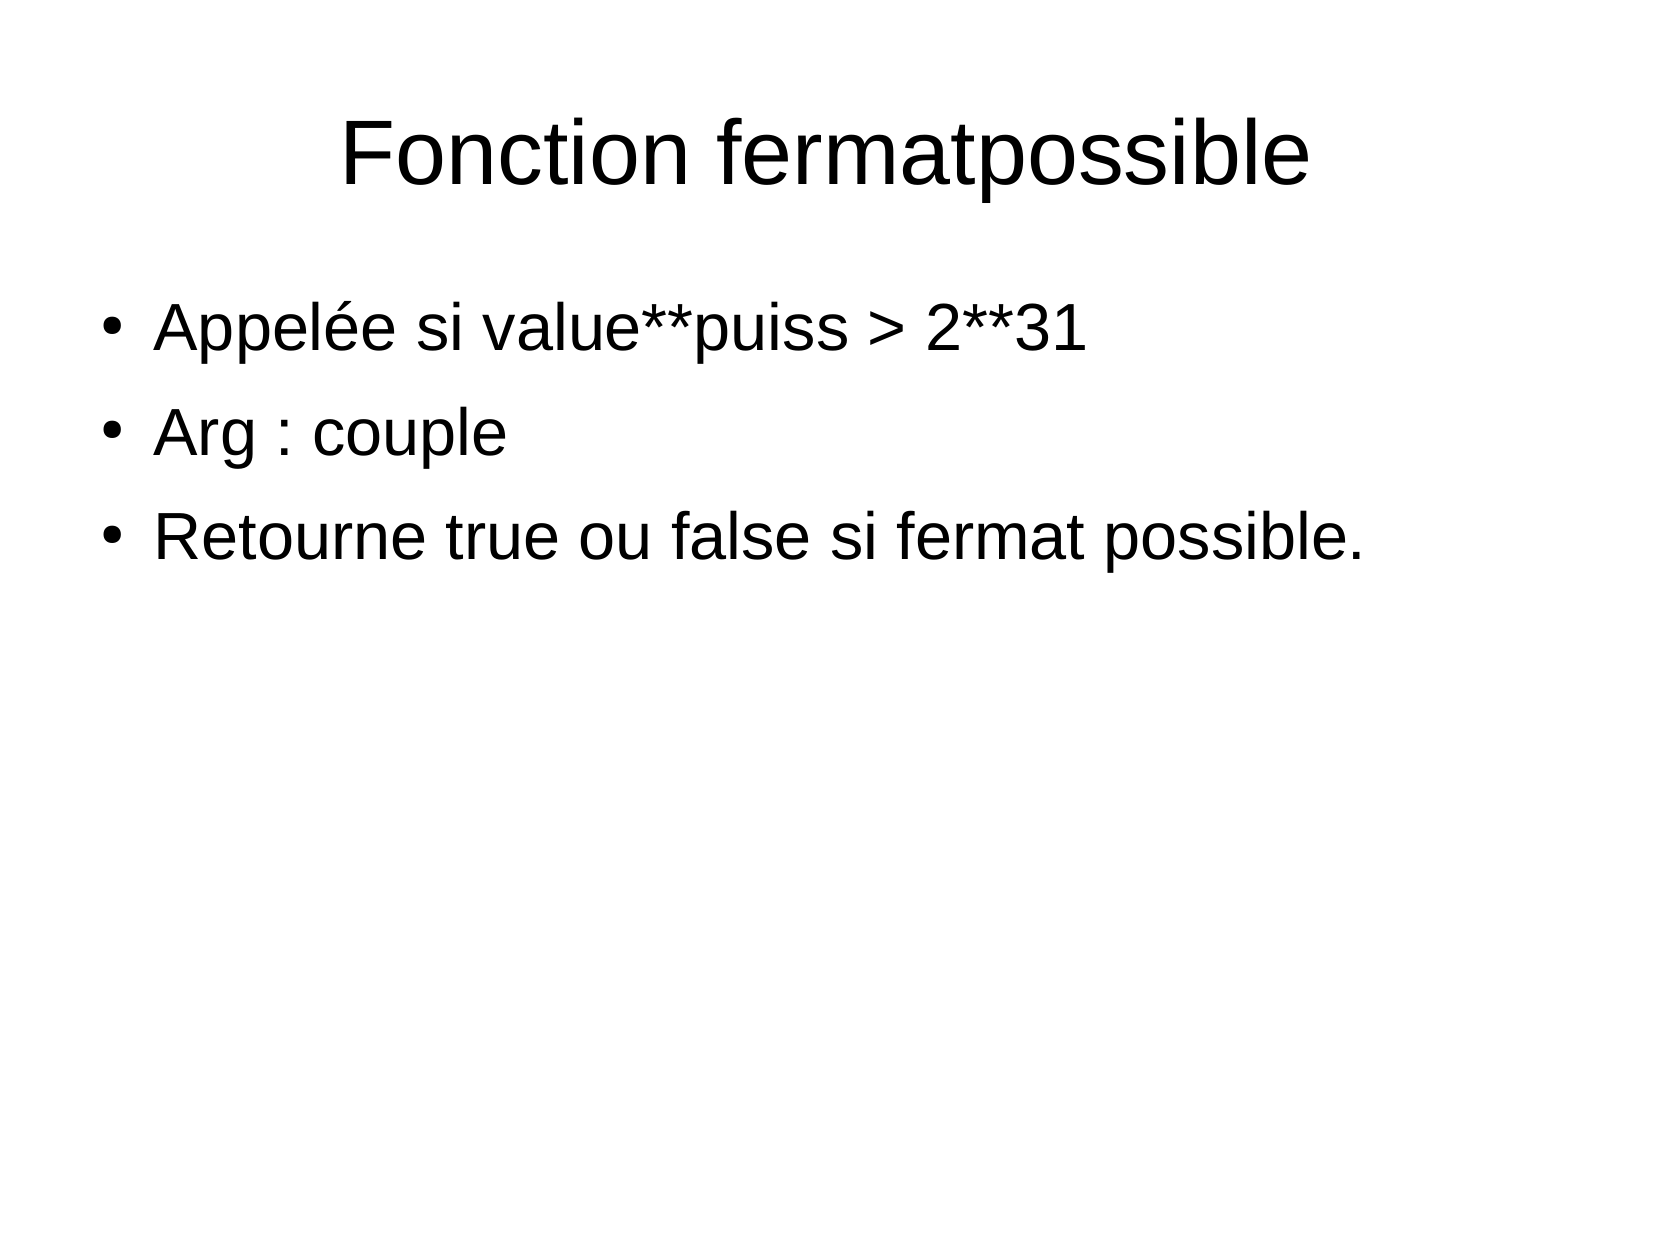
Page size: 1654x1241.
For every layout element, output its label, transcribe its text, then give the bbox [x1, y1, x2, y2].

title Fonction fermatpossible [82, 49, 1571, 257]
list Appelée si value**puiss > 2**31 Arg : couple Retourne true ou false si fermat possible. [82, 290, 1571, 1010]
